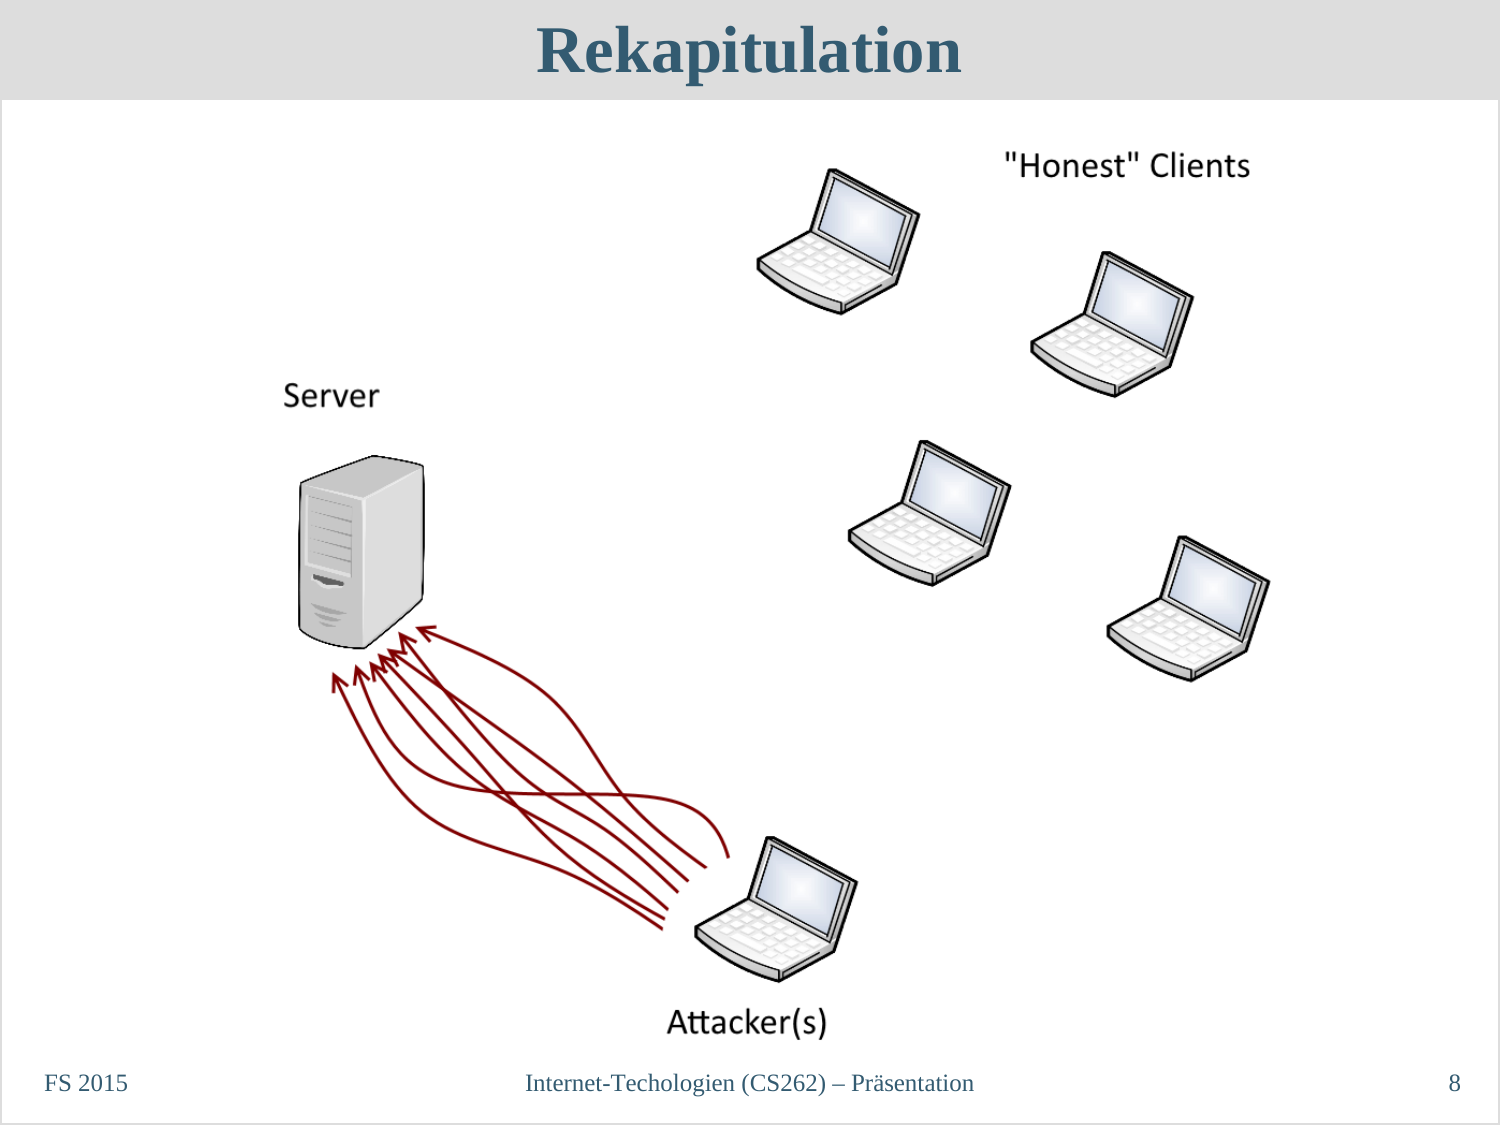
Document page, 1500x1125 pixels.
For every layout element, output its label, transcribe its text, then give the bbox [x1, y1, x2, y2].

text_box Internet-Techologien (CS262) – Präsentation [300, 1058, 1201, 1107]
title Rekapitulation [0, 0, 1500, 100]
text_box FS 2015 [29, 1058, 195, 1097]
text_box <number> [1375, 1058, 1477, 1097]
picture [135, 103, 1317, 1069]
